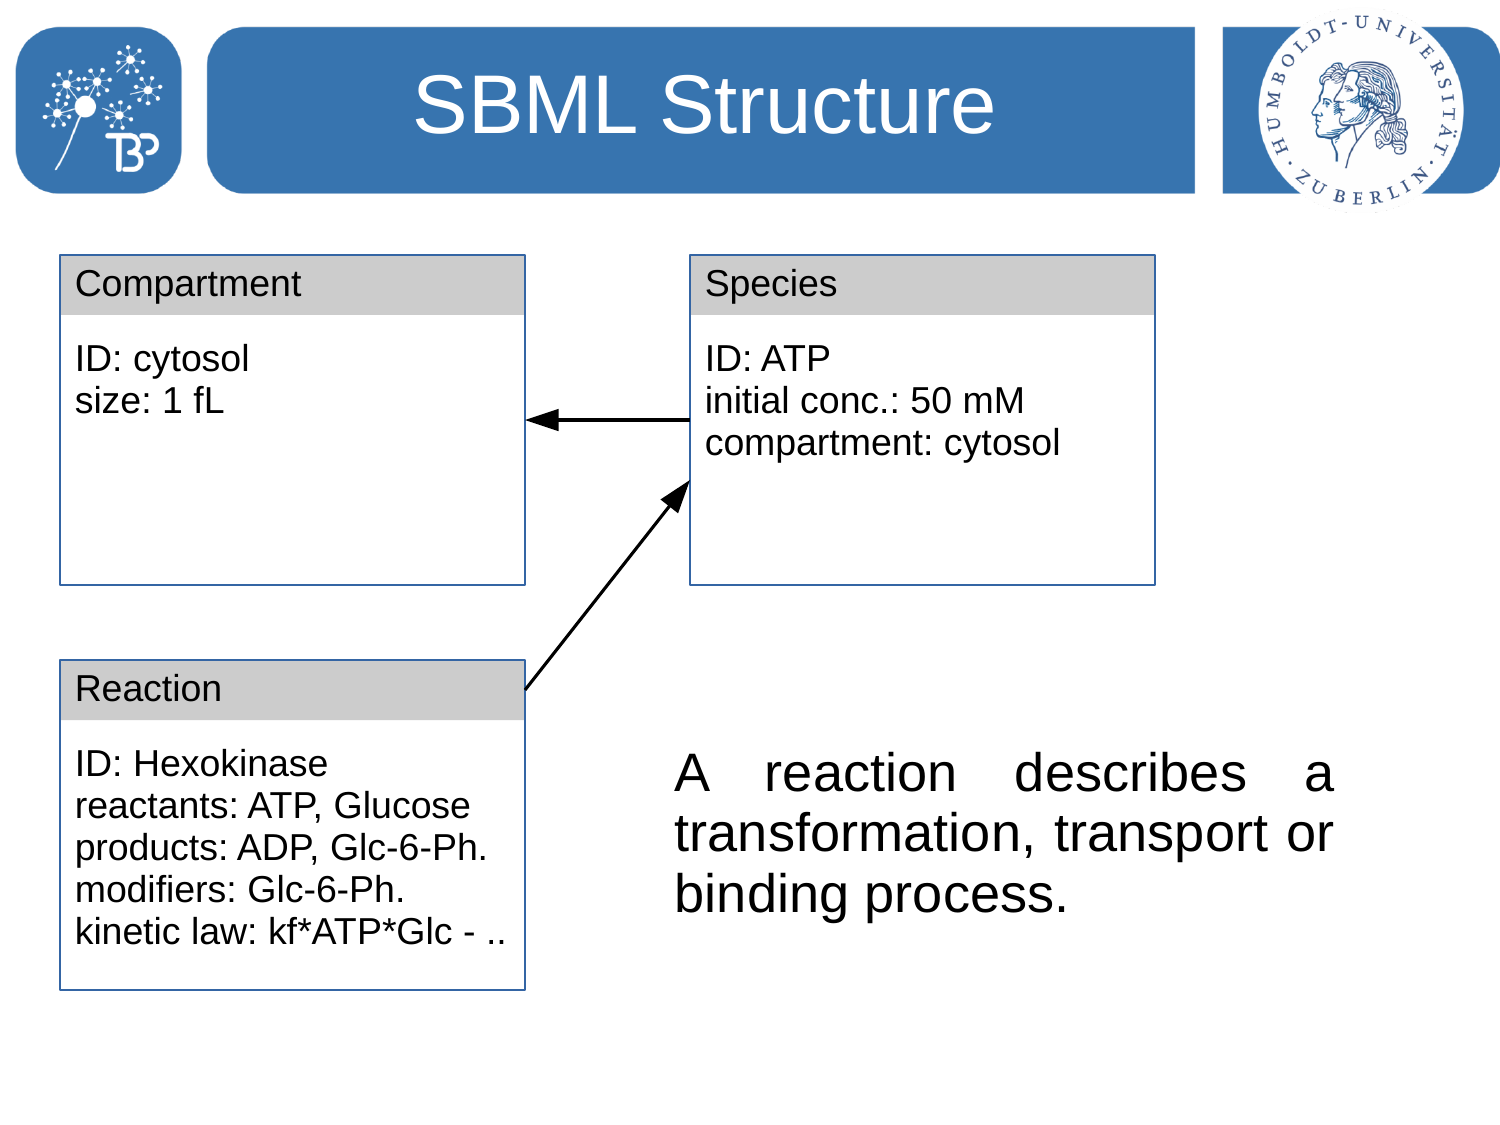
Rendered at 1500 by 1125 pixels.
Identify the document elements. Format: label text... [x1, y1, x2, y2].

text_box ID: ATP initial conc.: 50 mM compartment: cytosol [690, 330, 1156, 571]
text_box A reaction describes a transformation, transport or binding process. [660, 735, 1351, 992]
text_box ID: Hexokinase reactants: ATP, Glucose products: ADP, Glc-6-Ph. modifiers: Glc-6-Ph. kinetic law: kf*ATP*Glc - .. [60, 735, 526, 976]
text_box Compartment [61, 256, 524, 315]
title SBML Structure [240, 45, 1171, 165]
text_box Species [691, 256, 1154, 315]
picture [15, 7, 1500, 213]
text_box ID: cytosol size: 1 fL [60, 330, 496, 430]
text_box Reaction [61, 661, 524, 721]
